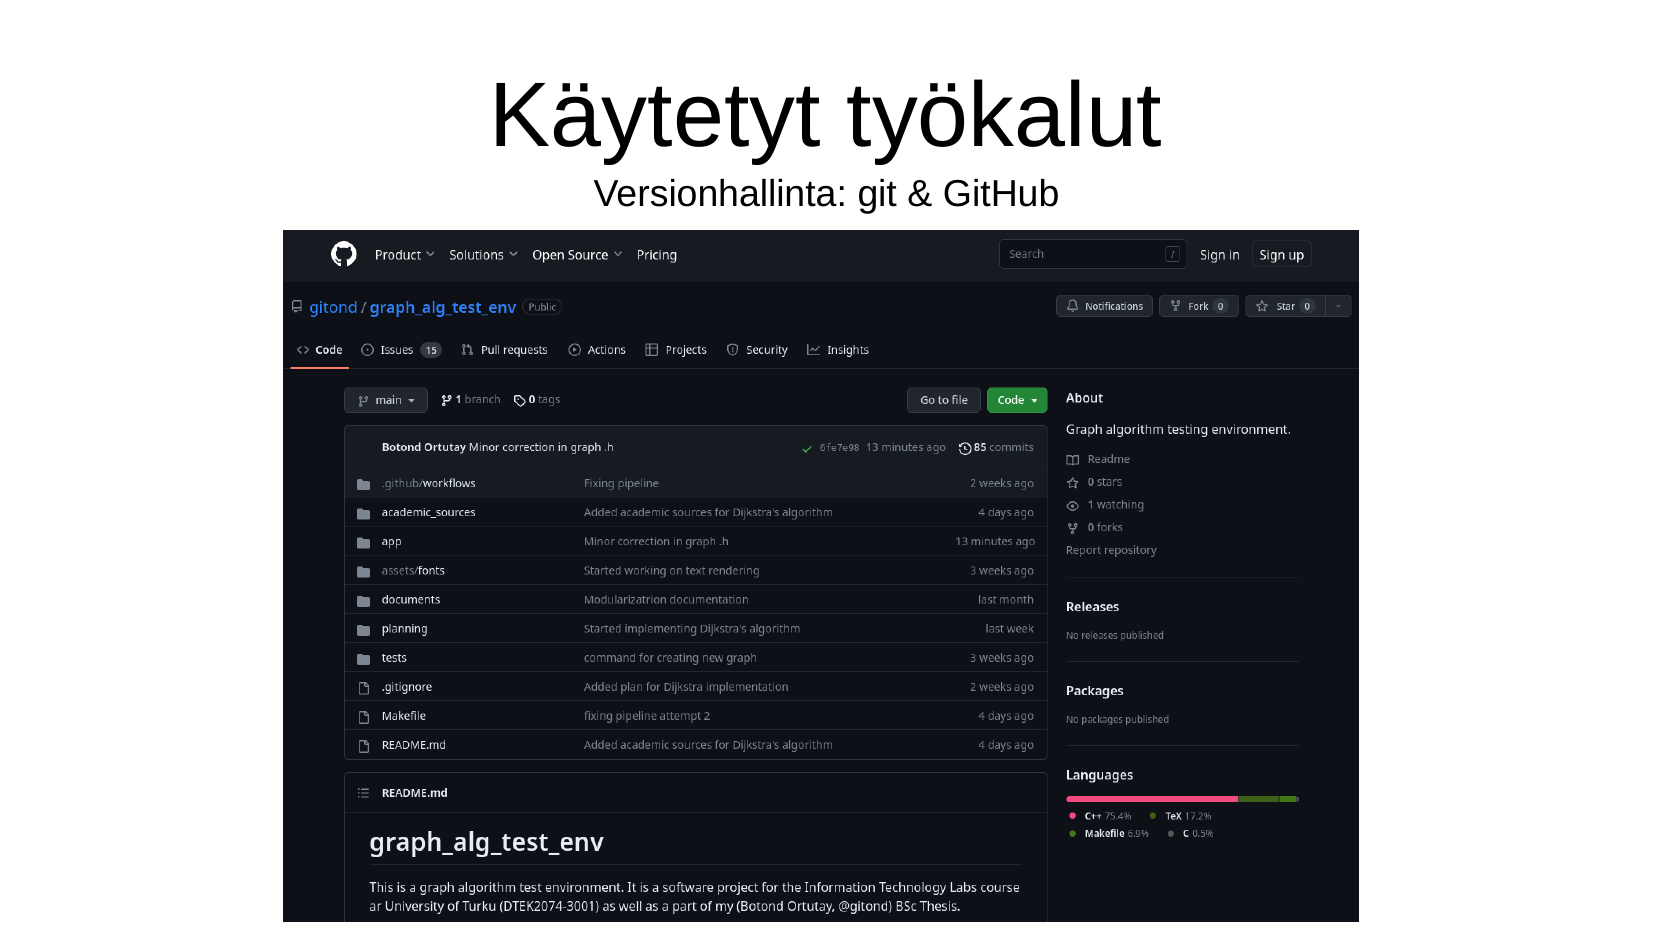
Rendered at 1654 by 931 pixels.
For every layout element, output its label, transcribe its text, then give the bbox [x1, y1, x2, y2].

title Käytetyt työkalut [82, 37, 1571, 193]
text_box Versionhallinta: git & GitHub [578, 165, 1087, 223]
picture [283, 230, 1359, 922]
